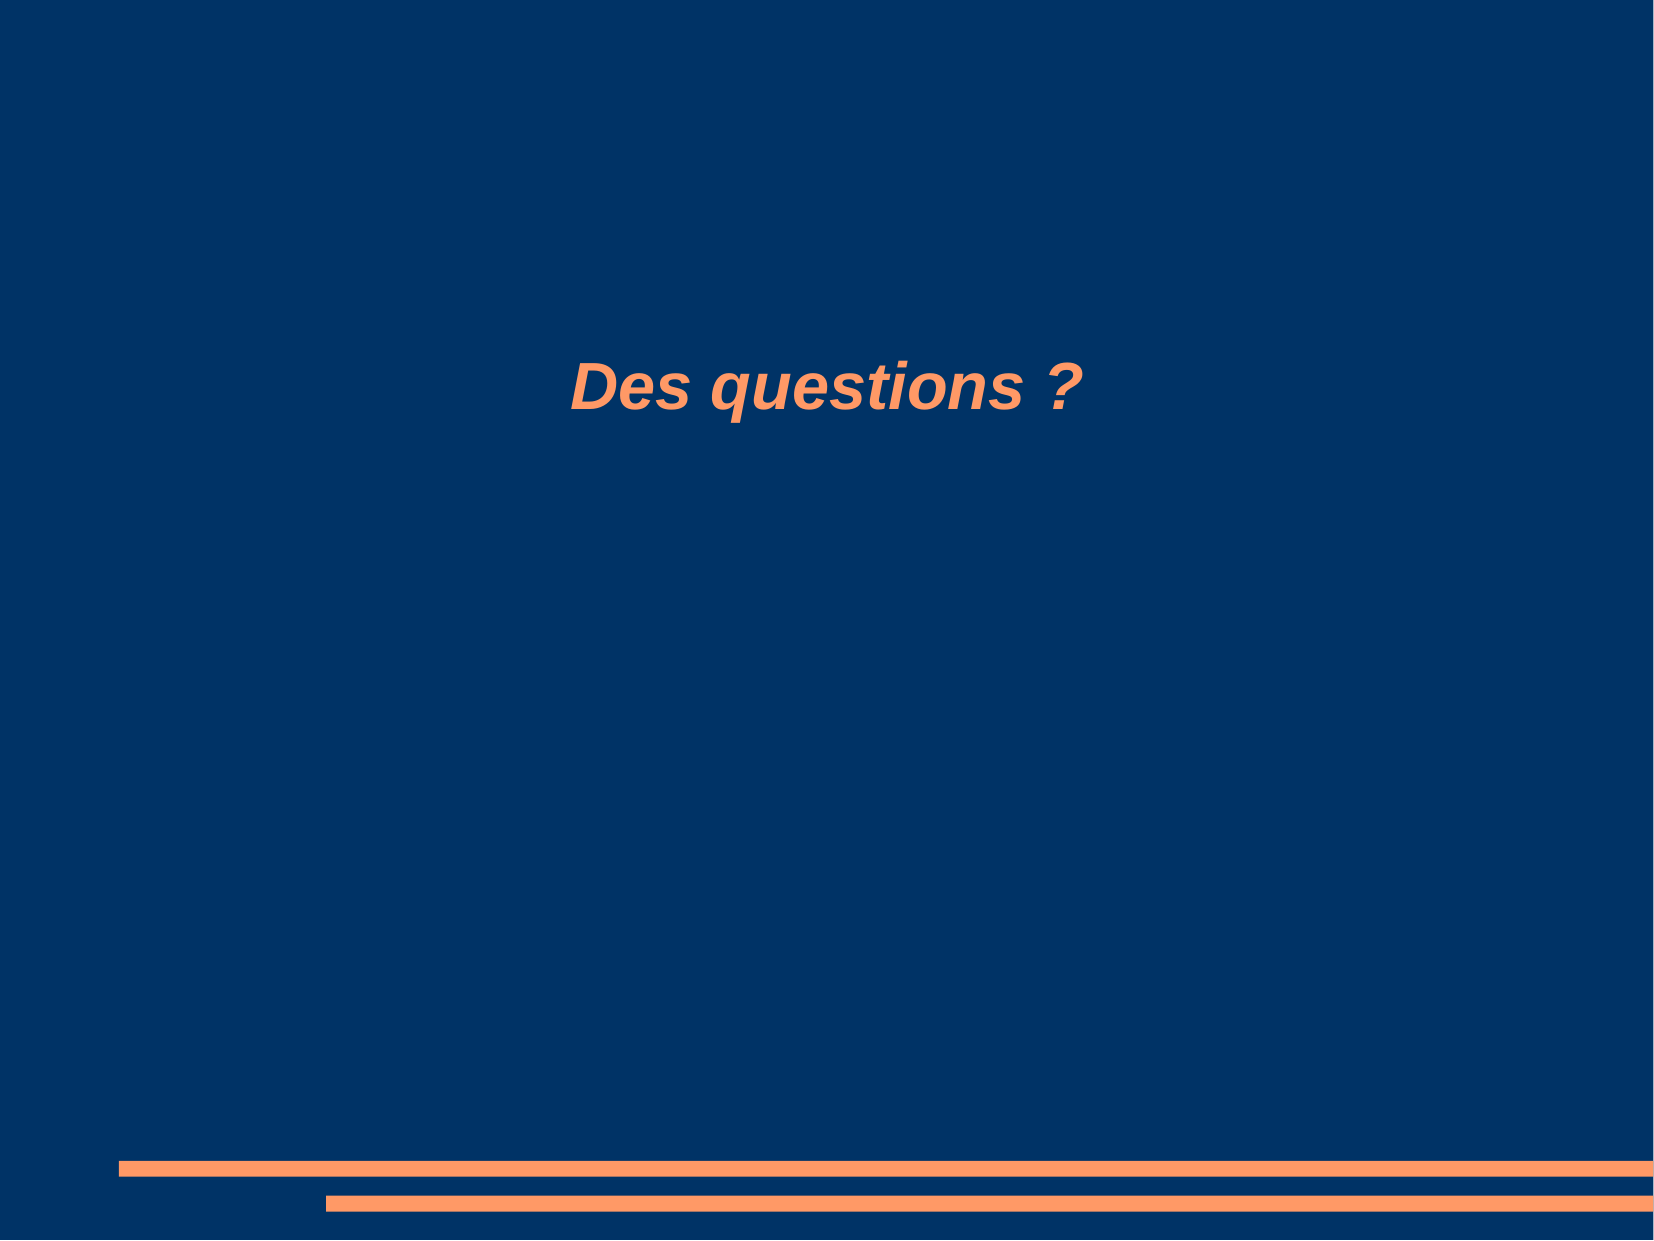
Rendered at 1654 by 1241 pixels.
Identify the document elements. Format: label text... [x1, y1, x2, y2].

title Des questions ? [121, 282, 1534, 490]
